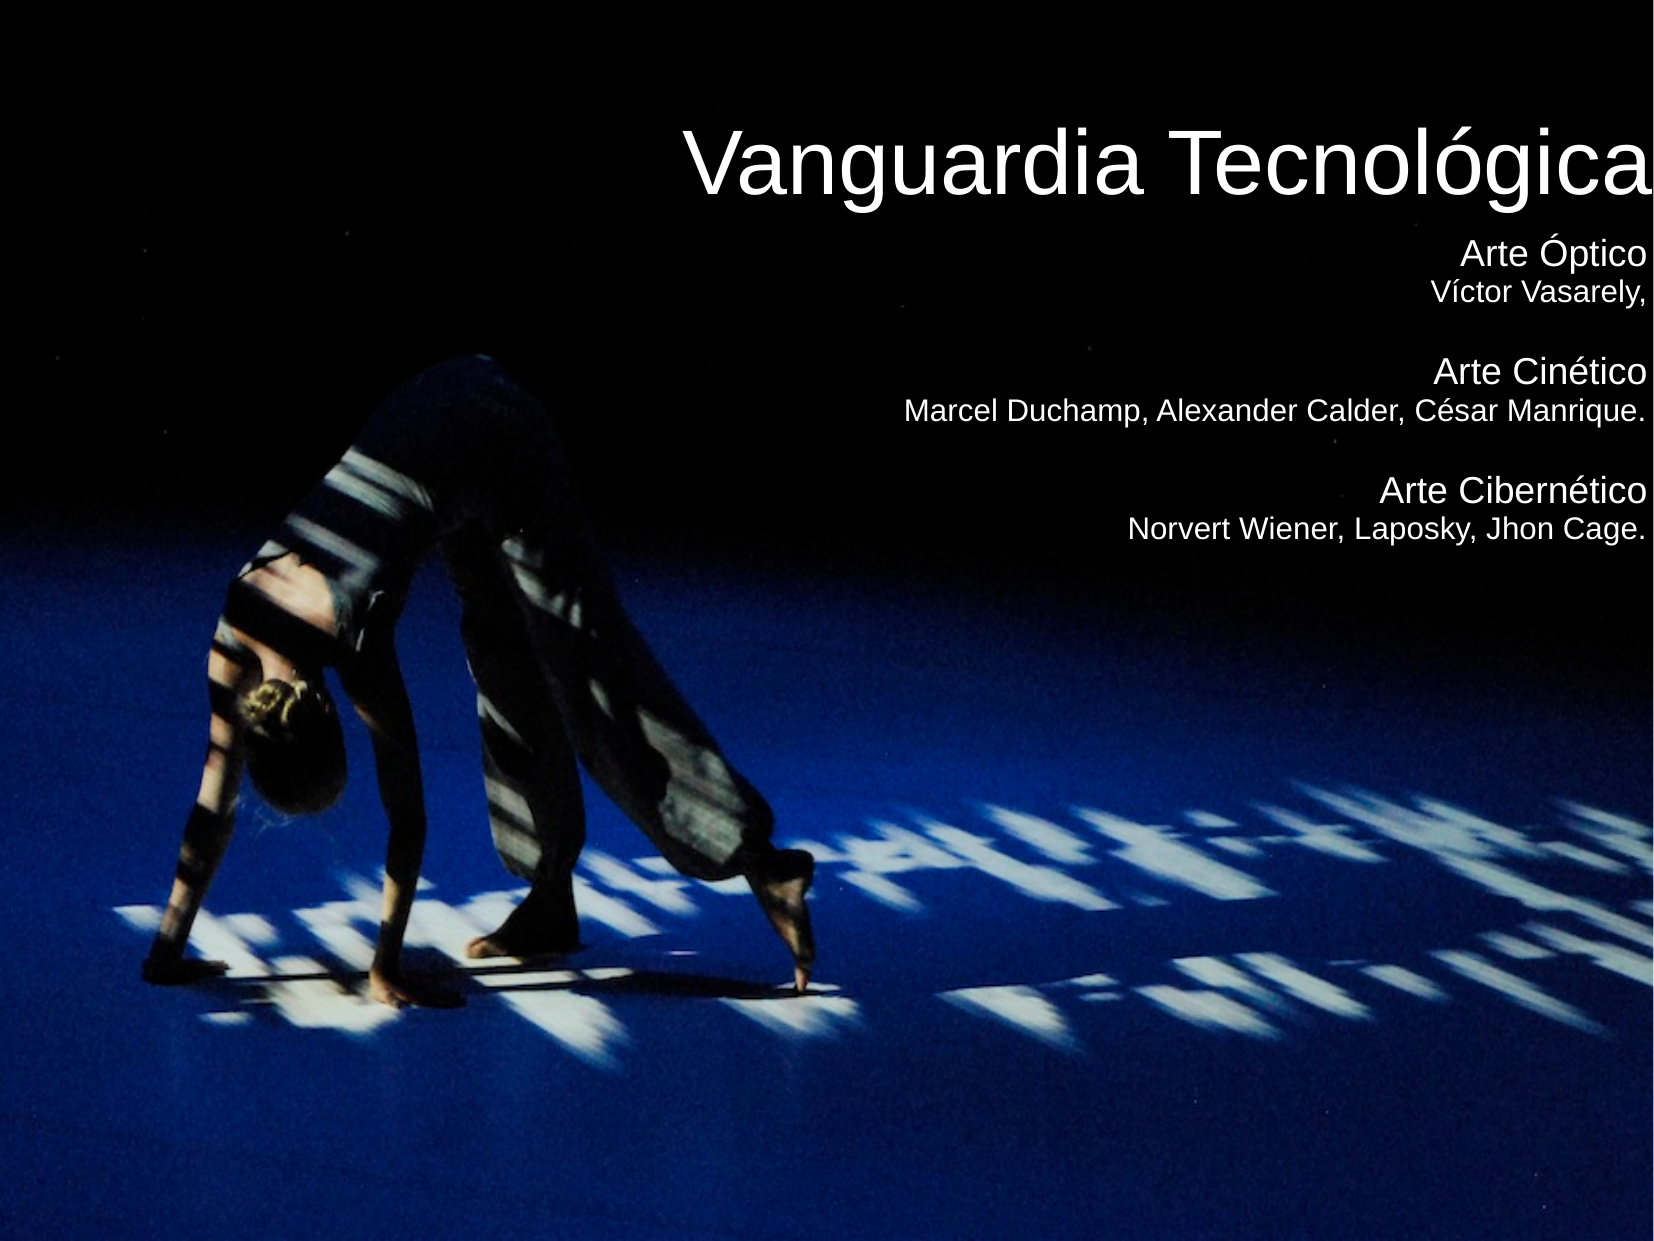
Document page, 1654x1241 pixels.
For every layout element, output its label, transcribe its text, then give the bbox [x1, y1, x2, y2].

title Arte Óptico Víctor Vasarely, Arte Cinético Marcel Duchamp, Alexander Calder, César Manrique. Arte Cibernético Norvert Wiener, Laposky, Jhon Cage. [159, 231, 1648, 589]
title Vanguardia Tecnológica [165, 59, 1654, 267]
picture [0, 0, 1654, 1241]
